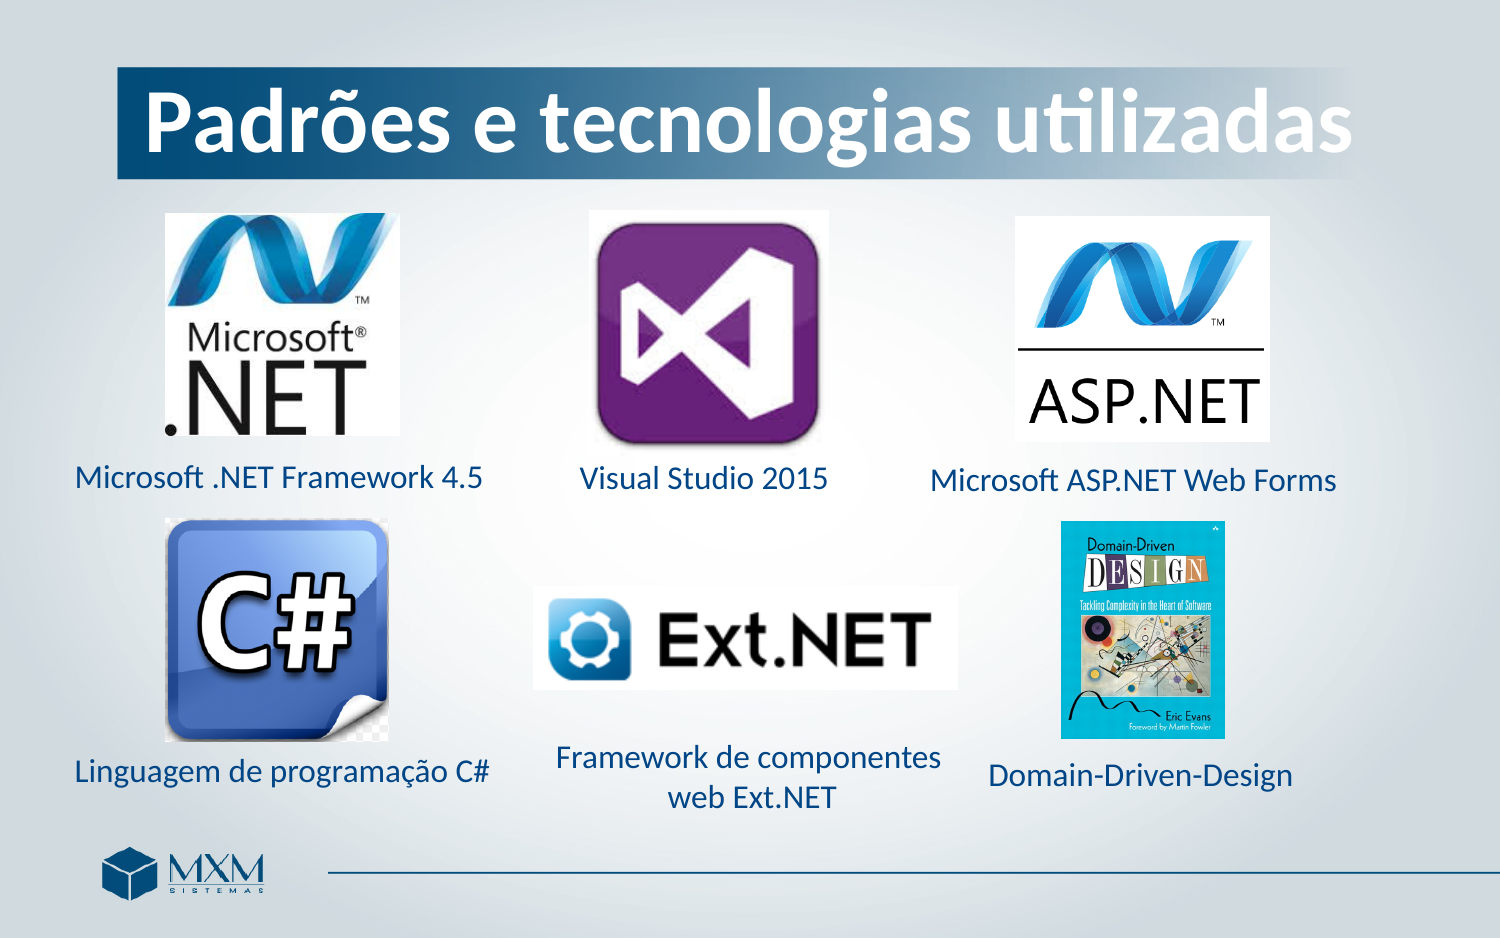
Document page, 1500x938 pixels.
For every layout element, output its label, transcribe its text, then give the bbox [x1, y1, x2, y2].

text_box Microsoft ASP.NET Web Forms [914, 450, 1360, 506]
picture [165, 213, 400, 436]
text_box Linguagem de programação C# [59, 741, 511, 798]
picture [1015, 216, 1270, 442]
text_box Domain-Driven-Design [973, 745, 1313, 801]
picture [533, 586, 958, 690]
text_box Microsoft .NET Framework 4.5 [59, 447, 506, 504]
title Padrões e tecnologias utilizadas [75, 0, 1426, 234]
picture [589, 210, 829, 456]
text_box Framework de componentes web Ext.NET [537, 727, 968, 824]
picture [165, 518, 389, 742]
picture [1061, 522, 1225, 739]
text_box Visual Studio 2015 [564, 449, 848, 505]
